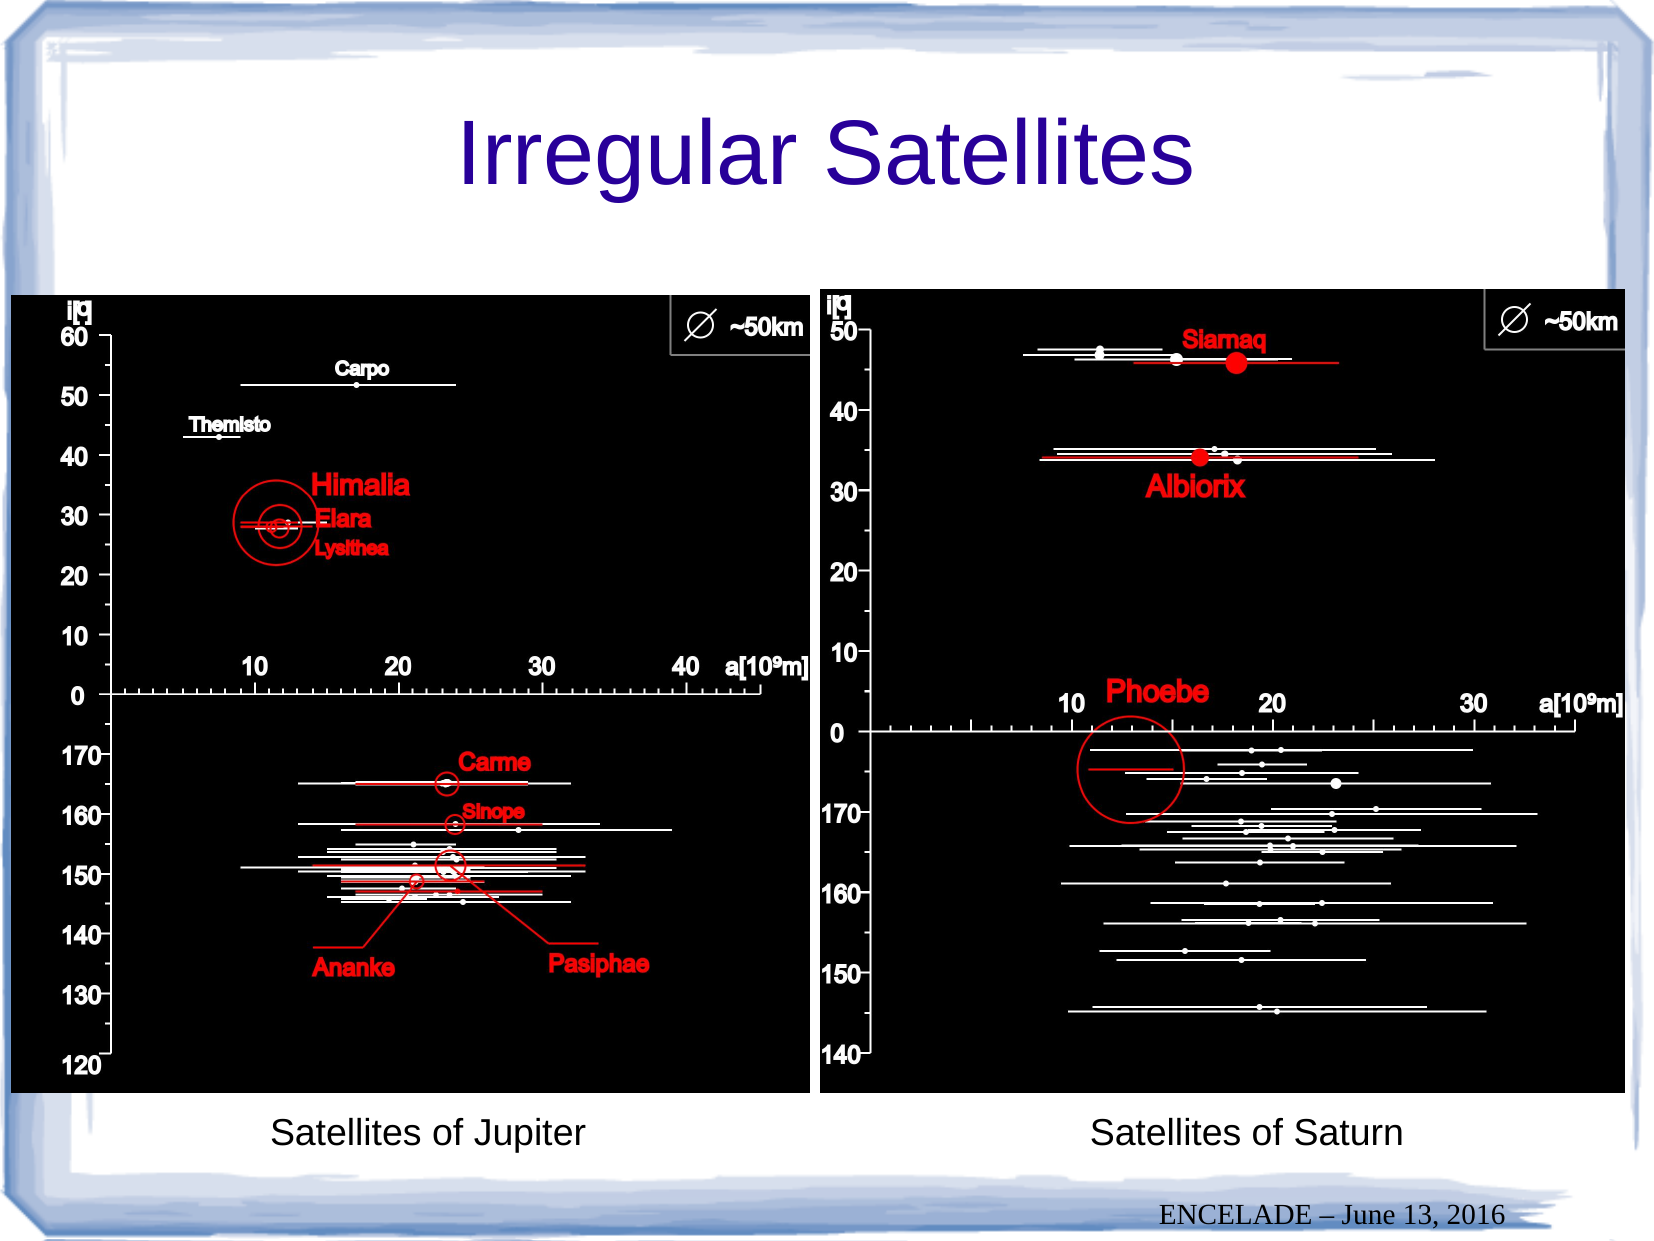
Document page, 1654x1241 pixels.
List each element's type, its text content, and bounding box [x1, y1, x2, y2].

title Irregular Satellites [82, 49, 1571, 257]
text_box Satellites of Jupiter [0, 1104, 856, 1162]
picture [0, 0, 1654, 1241]
text_box Satellites of Saturn [856, 1104, 1638, 1162]
